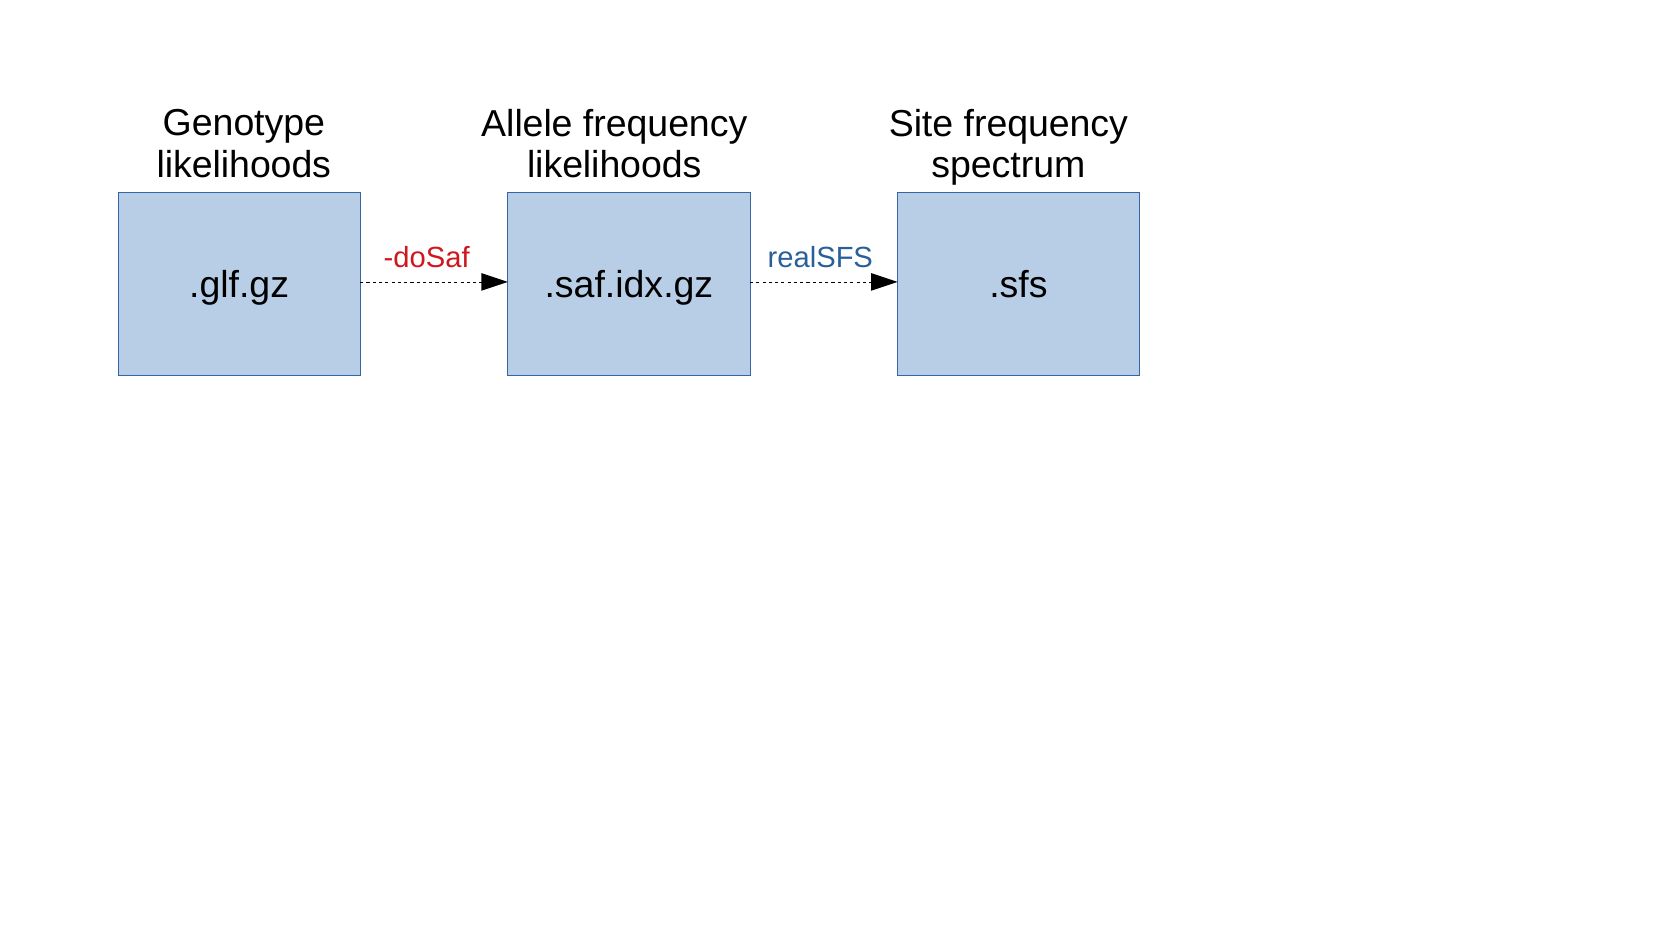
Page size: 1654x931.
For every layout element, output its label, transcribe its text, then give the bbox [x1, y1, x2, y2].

text_box .saf.idx.gz [507, 236, 751, 376]
text_box realSFS [752, 200, 889, 282]
text_box Genotype likelihoods [141, 94, 349, 217]
text_box .glf.gz [118, 192, 361, 376]
text_box Allele frequency likelihoods [466, 94, 786, 236]
text_box .sfs [897, 236, 1140, 376]
text_box -doSaf [368, 200, 485, 282]
text_box Site frequency spectrum [874, 94, 1164, 236]
